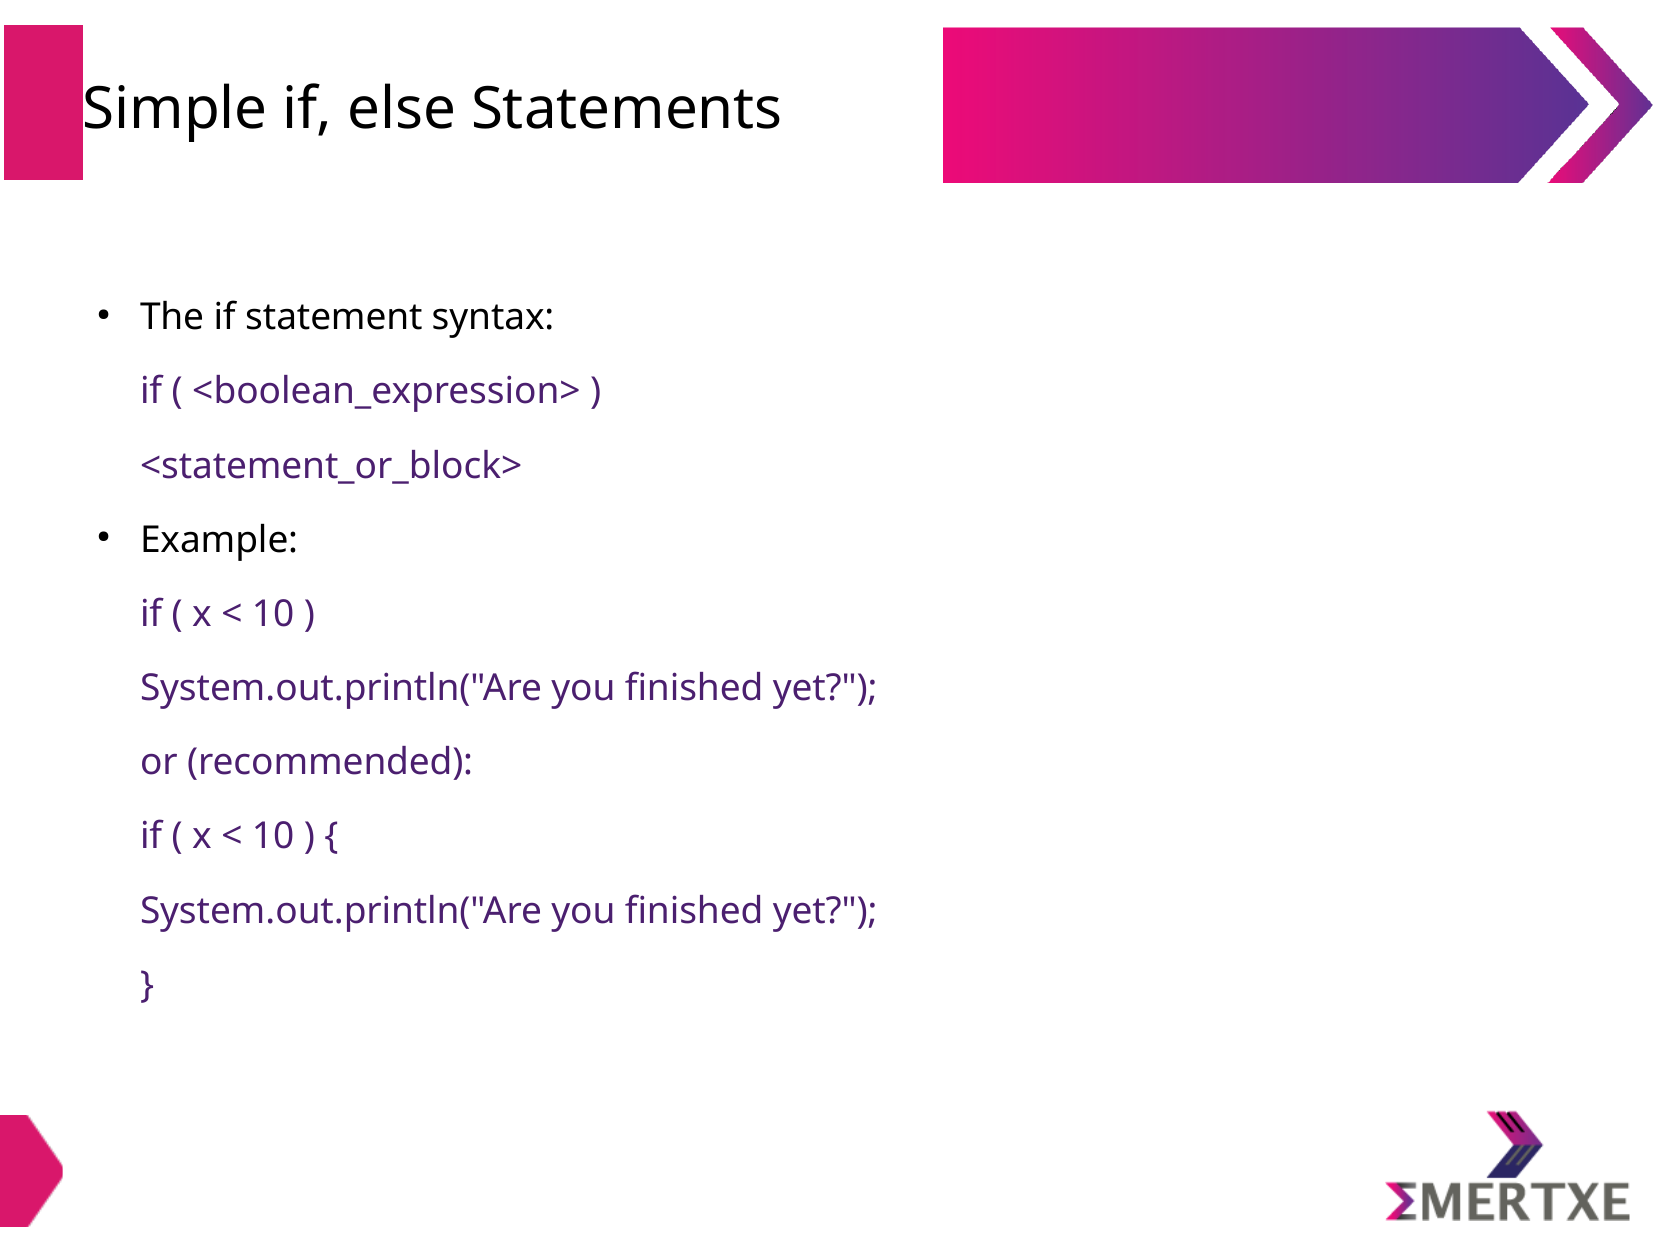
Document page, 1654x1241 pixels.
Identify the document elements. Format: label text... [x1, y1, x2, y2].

picture [1571, 27, 1653, 183]
title Simple if, else Statements [82, 2, 1571, 210]
list The if statement syntax: if ( <boolean_expression> ) <statement_or_block> Example: if ( x < 10 ) System.out.println("Are you finished yet?"); or (recommended): if ( x < 10 ) { System.out.println("Are you finished yet?"); } [82, 290, 1571, 1010]
picture [1385, 1107, 1631, 1221]
